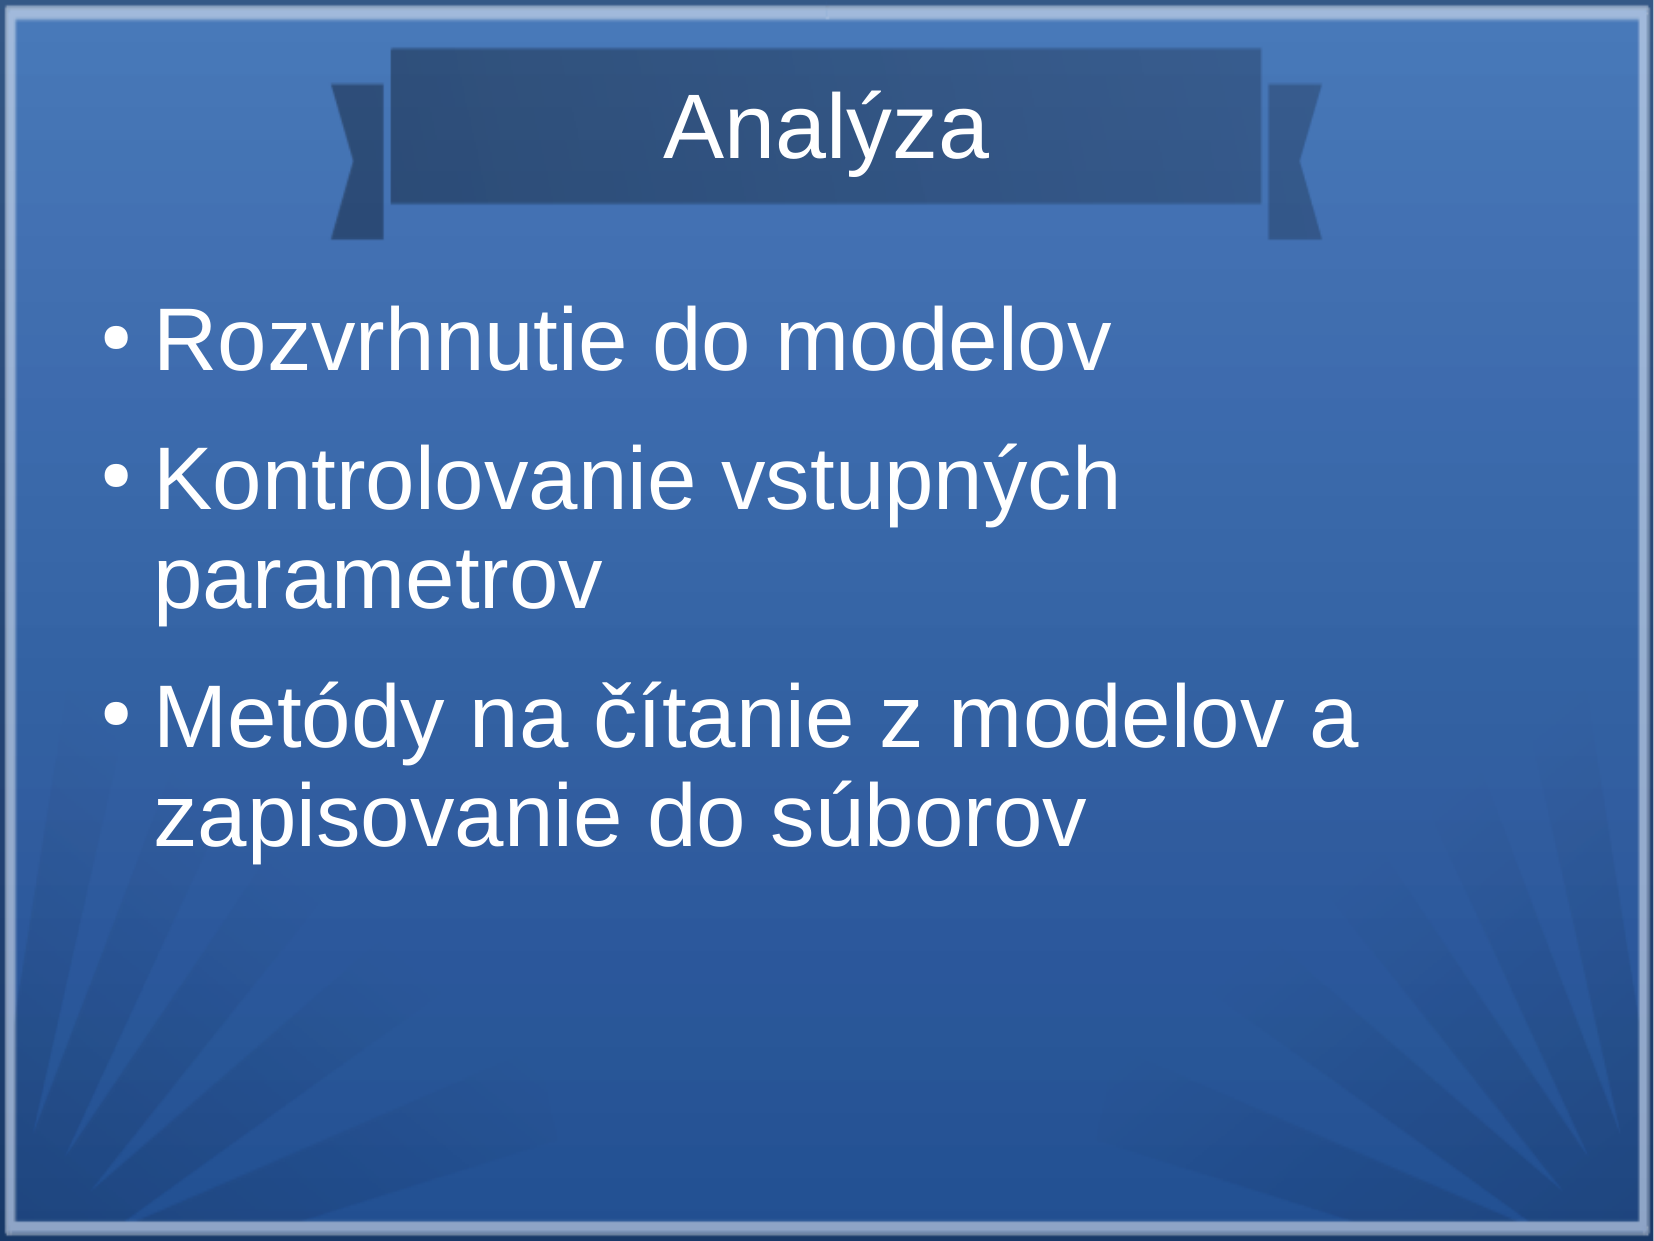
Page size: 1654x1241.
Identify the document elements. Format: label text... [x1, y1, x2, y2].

list Rozvrhnutie do modelov Kontrolovanie vstupných parametrov Metódy na čítanie z modelov a zapisovanie do súborov [82, 290, 1538, 1241]
picture [0, 0, 1654, 1241]
title Analýza [389, 49, 1264, 205]
